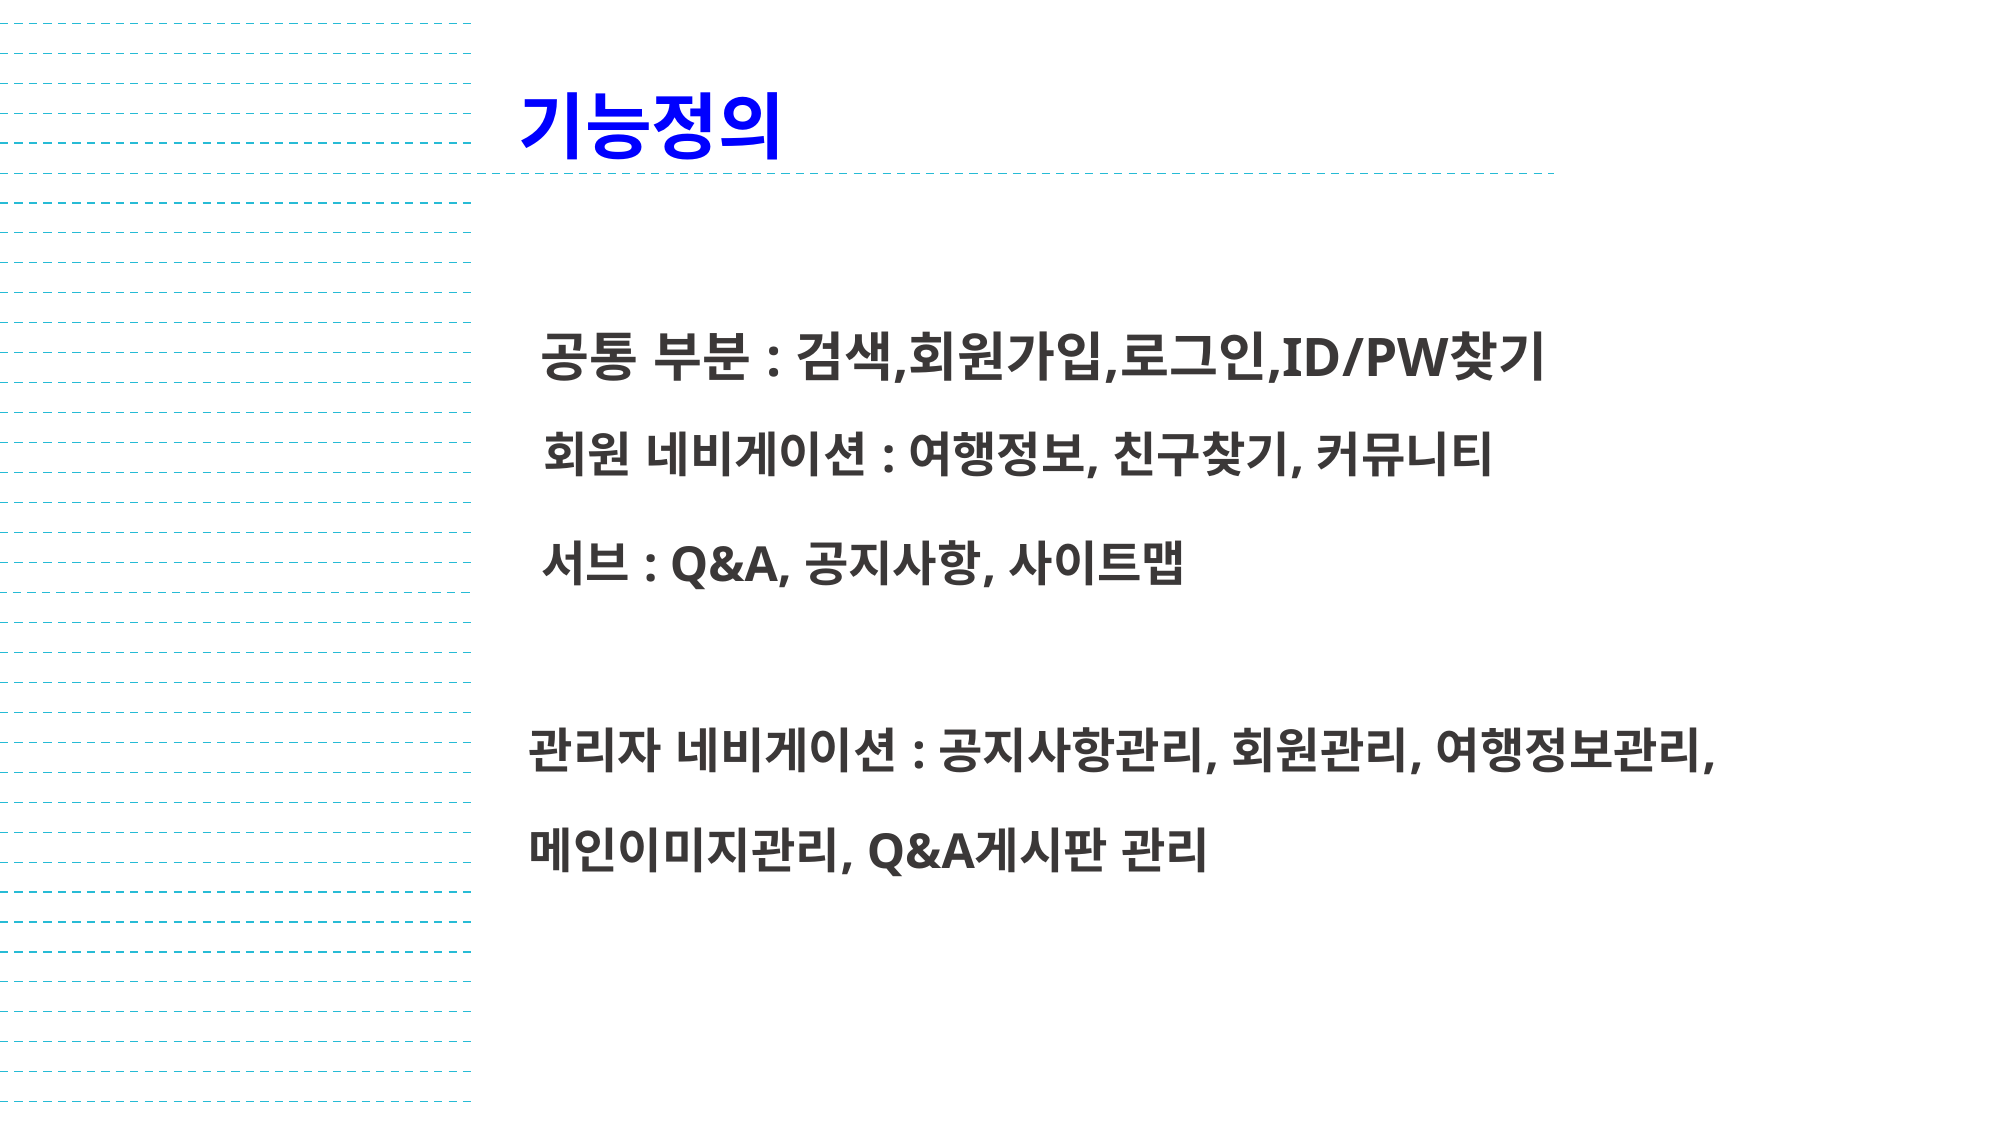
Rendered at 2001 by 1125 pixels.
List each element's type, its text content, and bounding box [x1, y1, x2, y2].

text_box 서브 : Q&A, 공지사항, 사이트맵 [526, 491, 1630, 637]
text_box 회원 네비게이션 : 여행정보, 친구찾기, 커뮤니티 [528, 381, 1678, 597]
text_box 기능정의 [503, 20, 801, 186]
text_box 관리자 네비게이션 : 공지사항관리, 회원관리, 여행정보관리, 메인이미지관리, Q&A게시판 관리 [514, 637, 1914, 993]
text_box 공통 부분 : 검색,회원가입,로그인,ID/PW찾기 [525, 277, 1701, 513]
